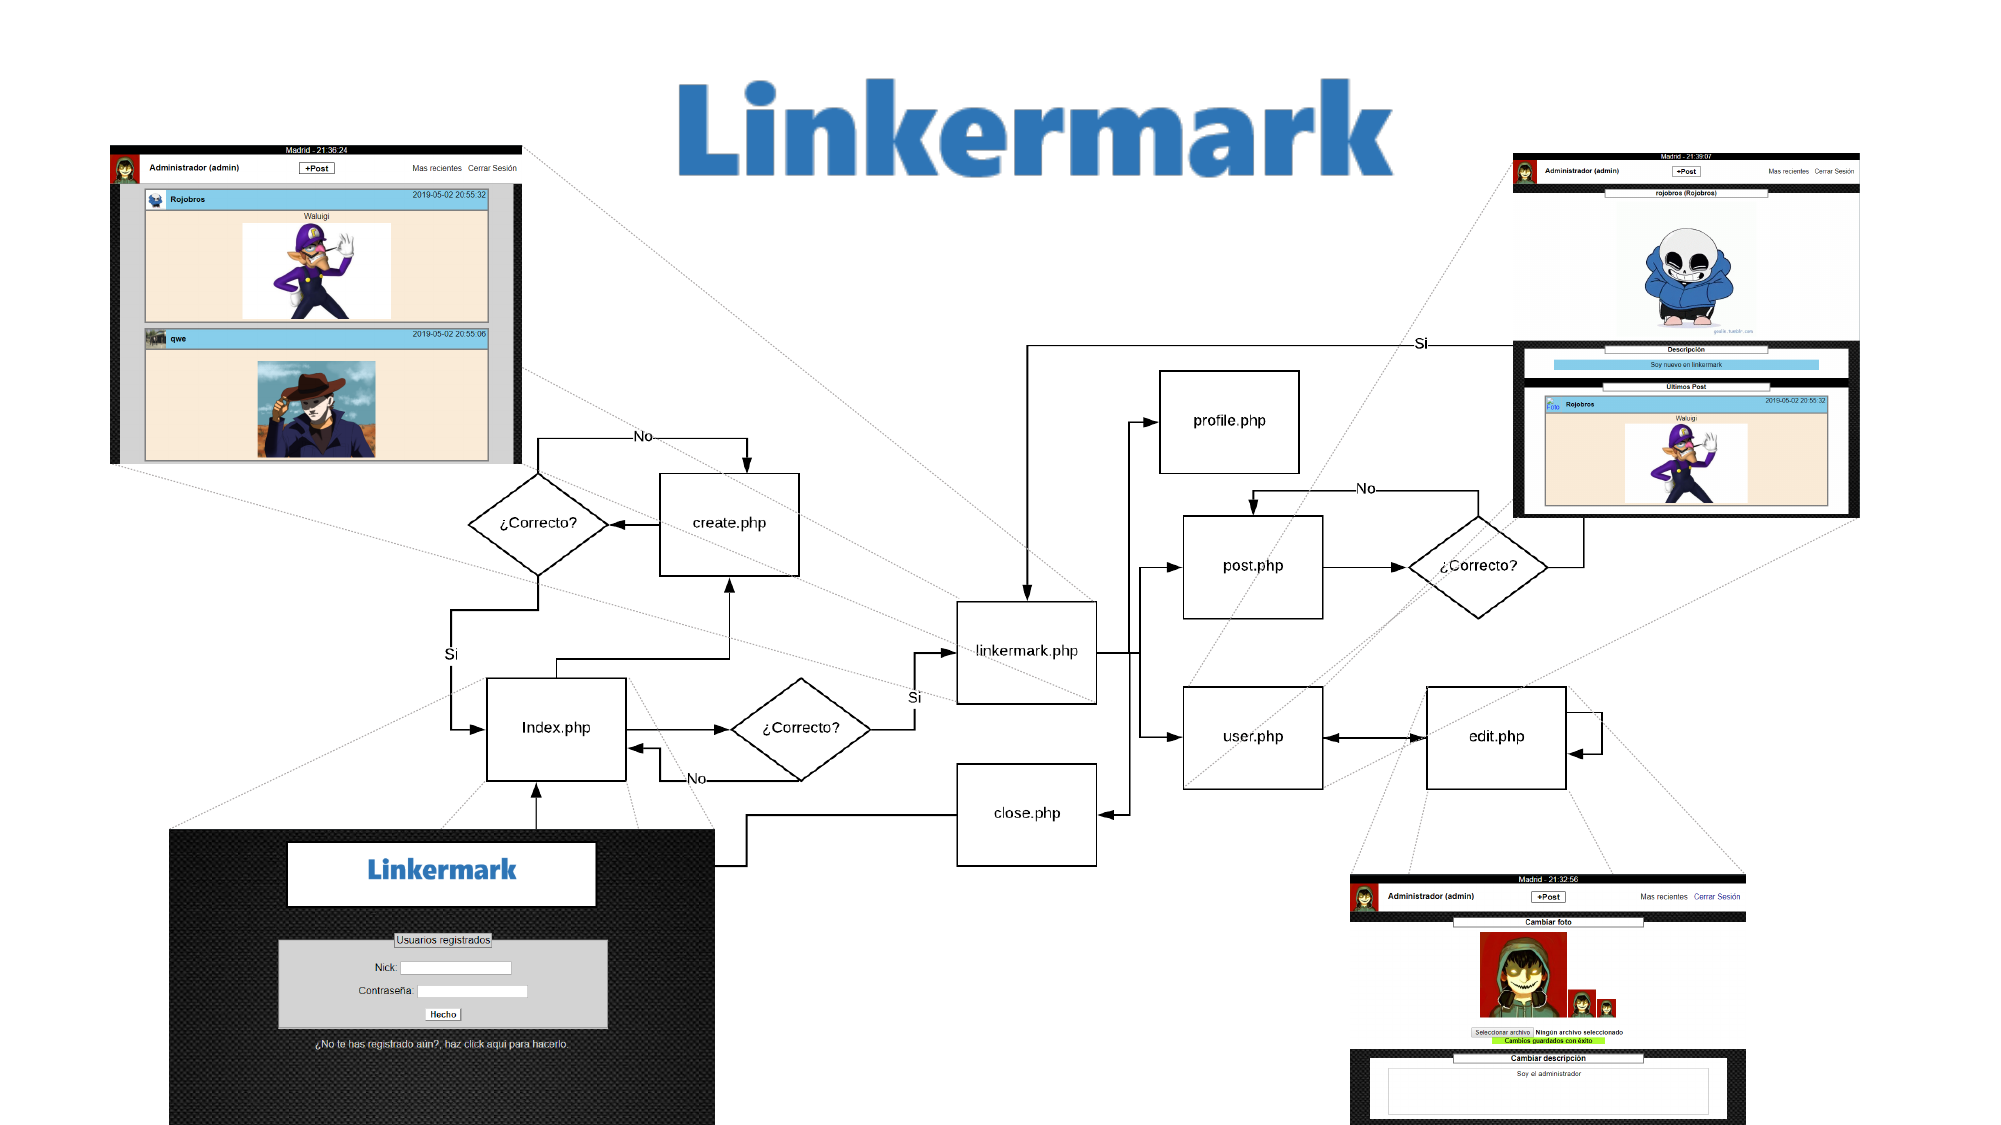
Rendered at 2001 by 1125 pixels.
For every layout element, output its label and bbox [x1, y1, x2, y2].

picture [110, 12, 1860, 1125]
